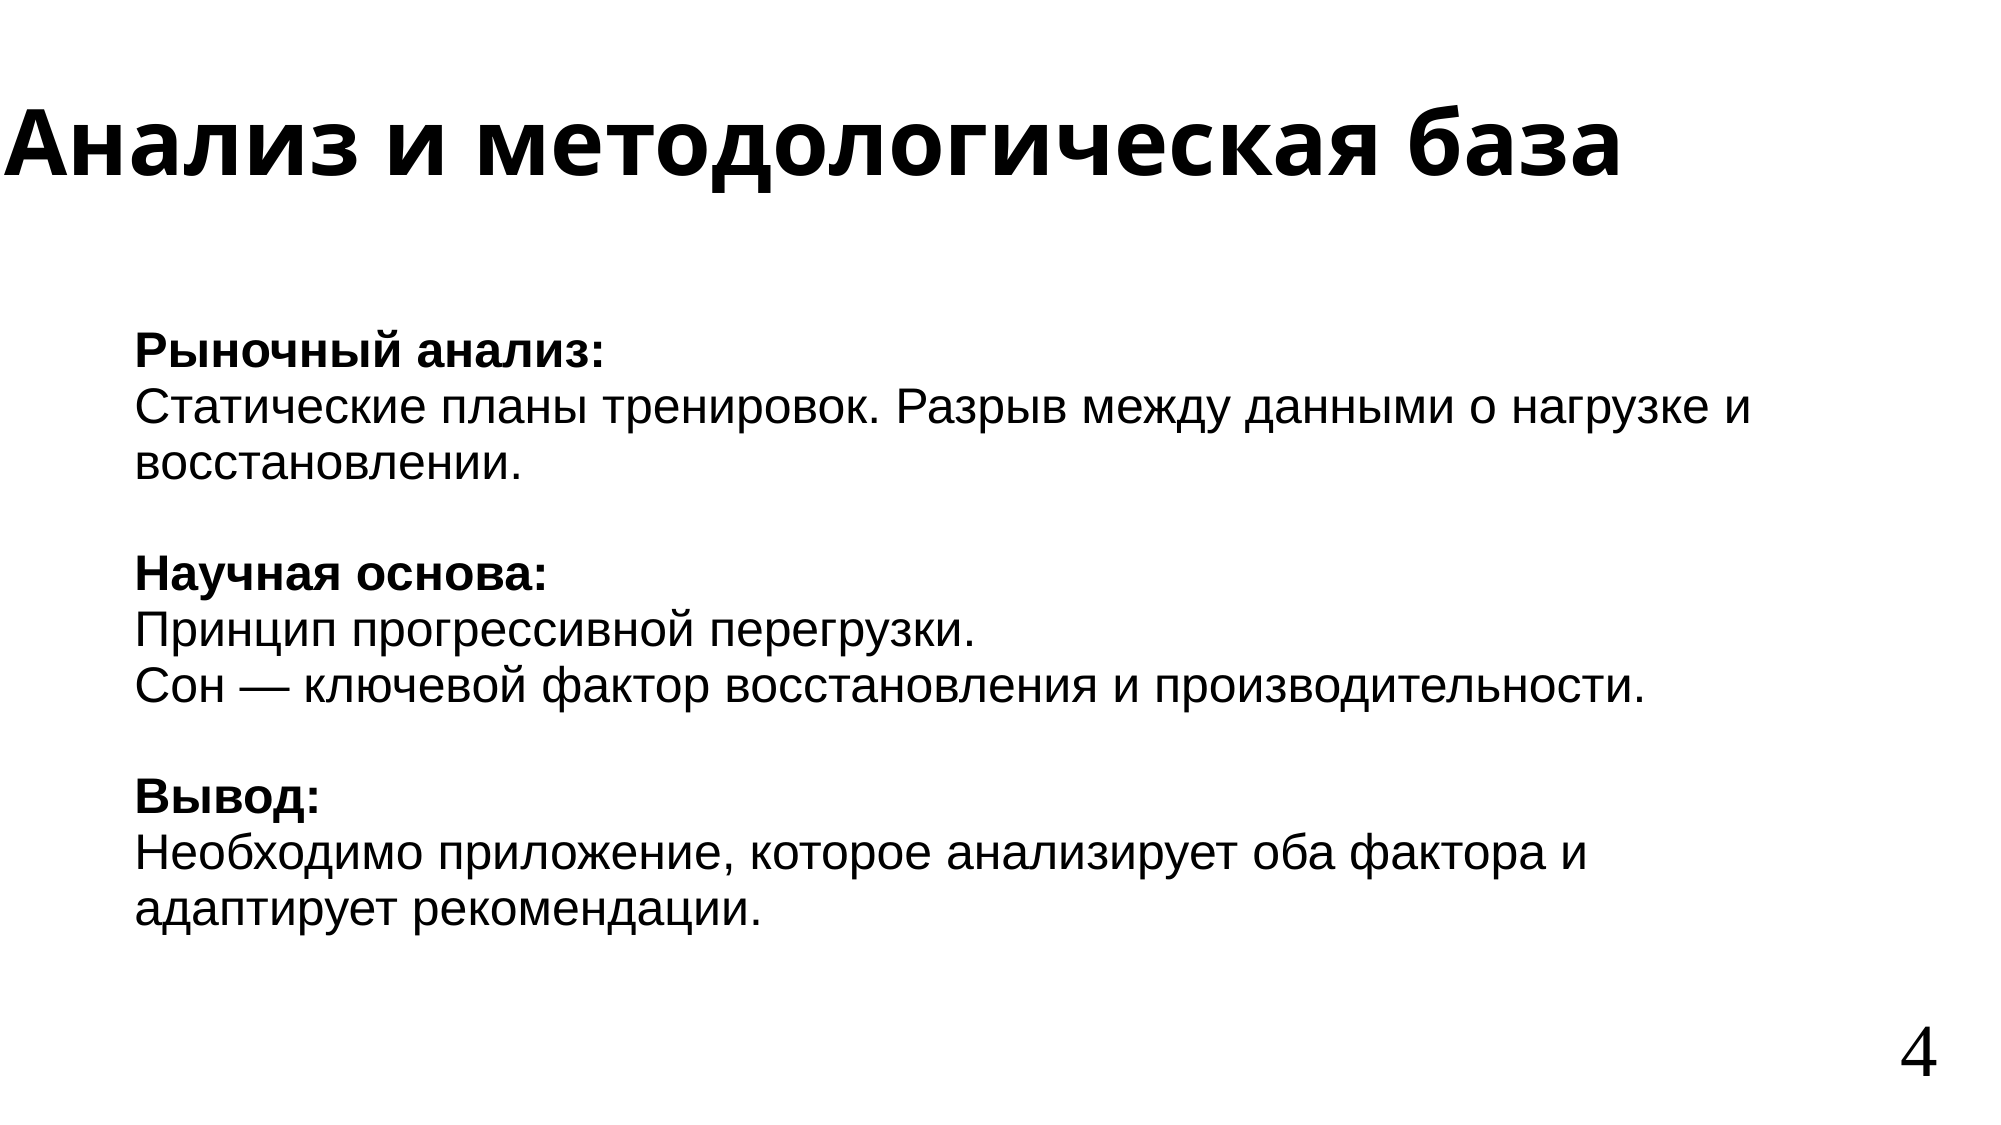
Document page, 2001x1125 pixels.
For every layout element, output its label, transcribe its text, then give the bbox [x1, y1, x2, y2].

title Анализ и методологическая база [2, 0, 1705, 188]
slide_number <number> [1849, 1012, 1955, 1093]
text_box Рыночный анализ: Статические планы тренировок. Разрыв между данными о нагрузке и восстановлении. Научная основа: Принцип прогрессивной перегрузки. Сон — ключевой фактор восстановления и производительности. Вывод: Необходимо приложение, которое анализирует оба фактора и адаптирует рекомендации. [119, 315, 1834, 991]
